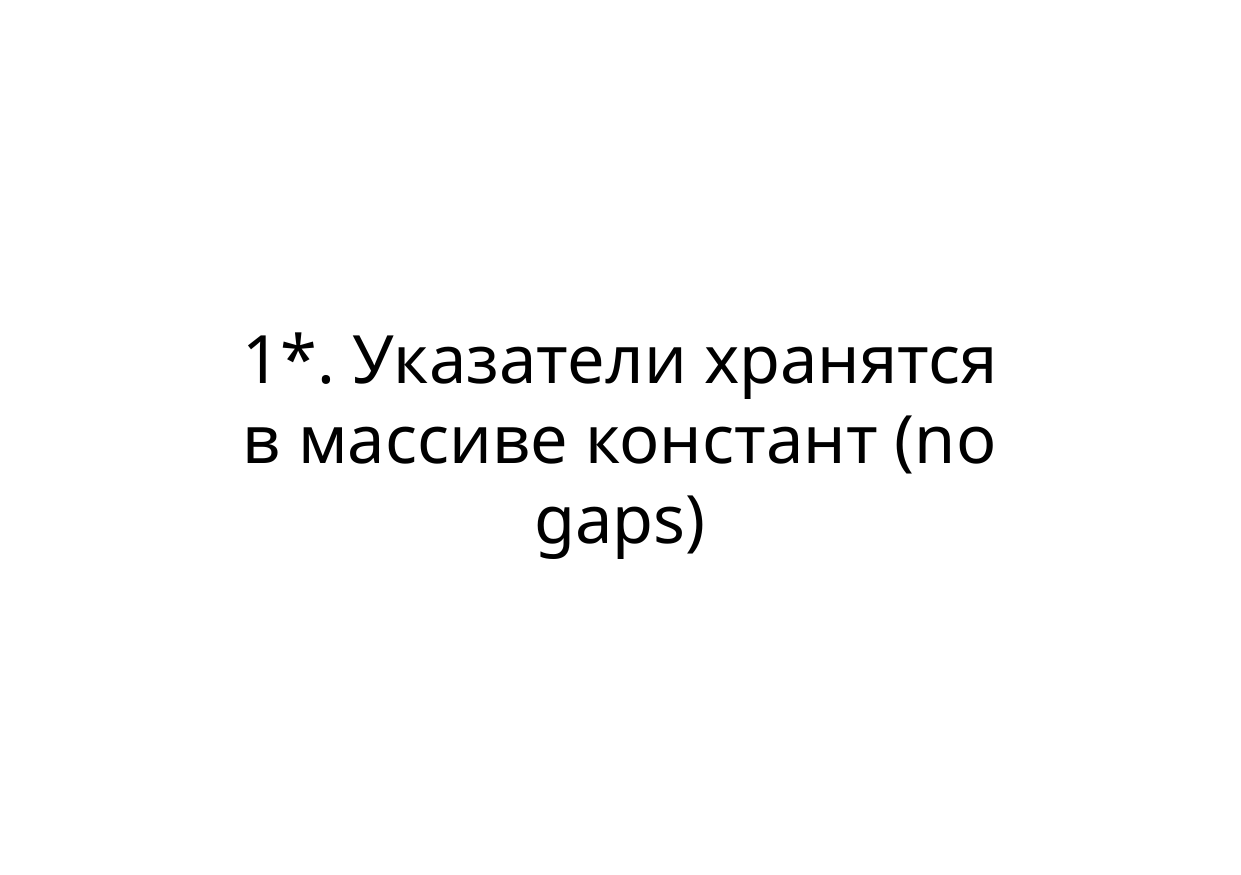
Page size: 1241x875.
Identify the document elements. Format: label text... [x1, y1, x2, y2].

title 1*. Указатели хранятся в массиве констант (no gaps) [219, 365, 1022, 509]
